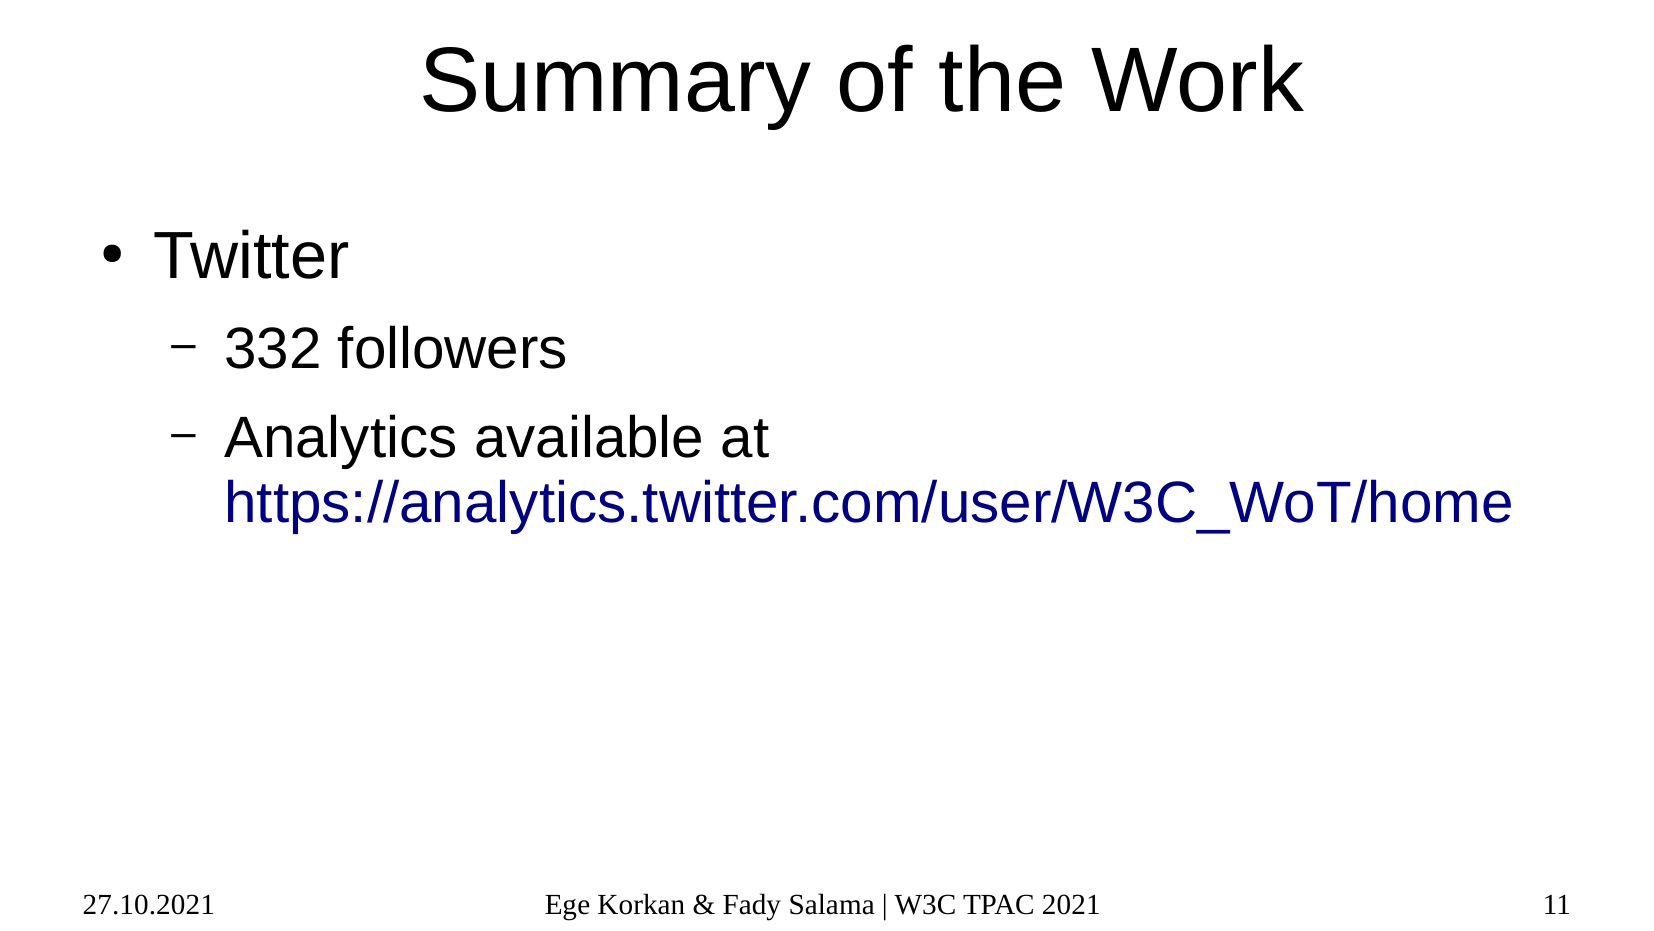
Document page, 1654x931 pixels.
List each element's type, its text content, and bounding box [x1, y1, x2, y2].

list Twitter 332 followers Analytics available at https://analytics.twitter.com/user/W3C_WoT/home [82, 217, 1571, 758]
title Summary of the Work [82, 1, 1571, 157]
